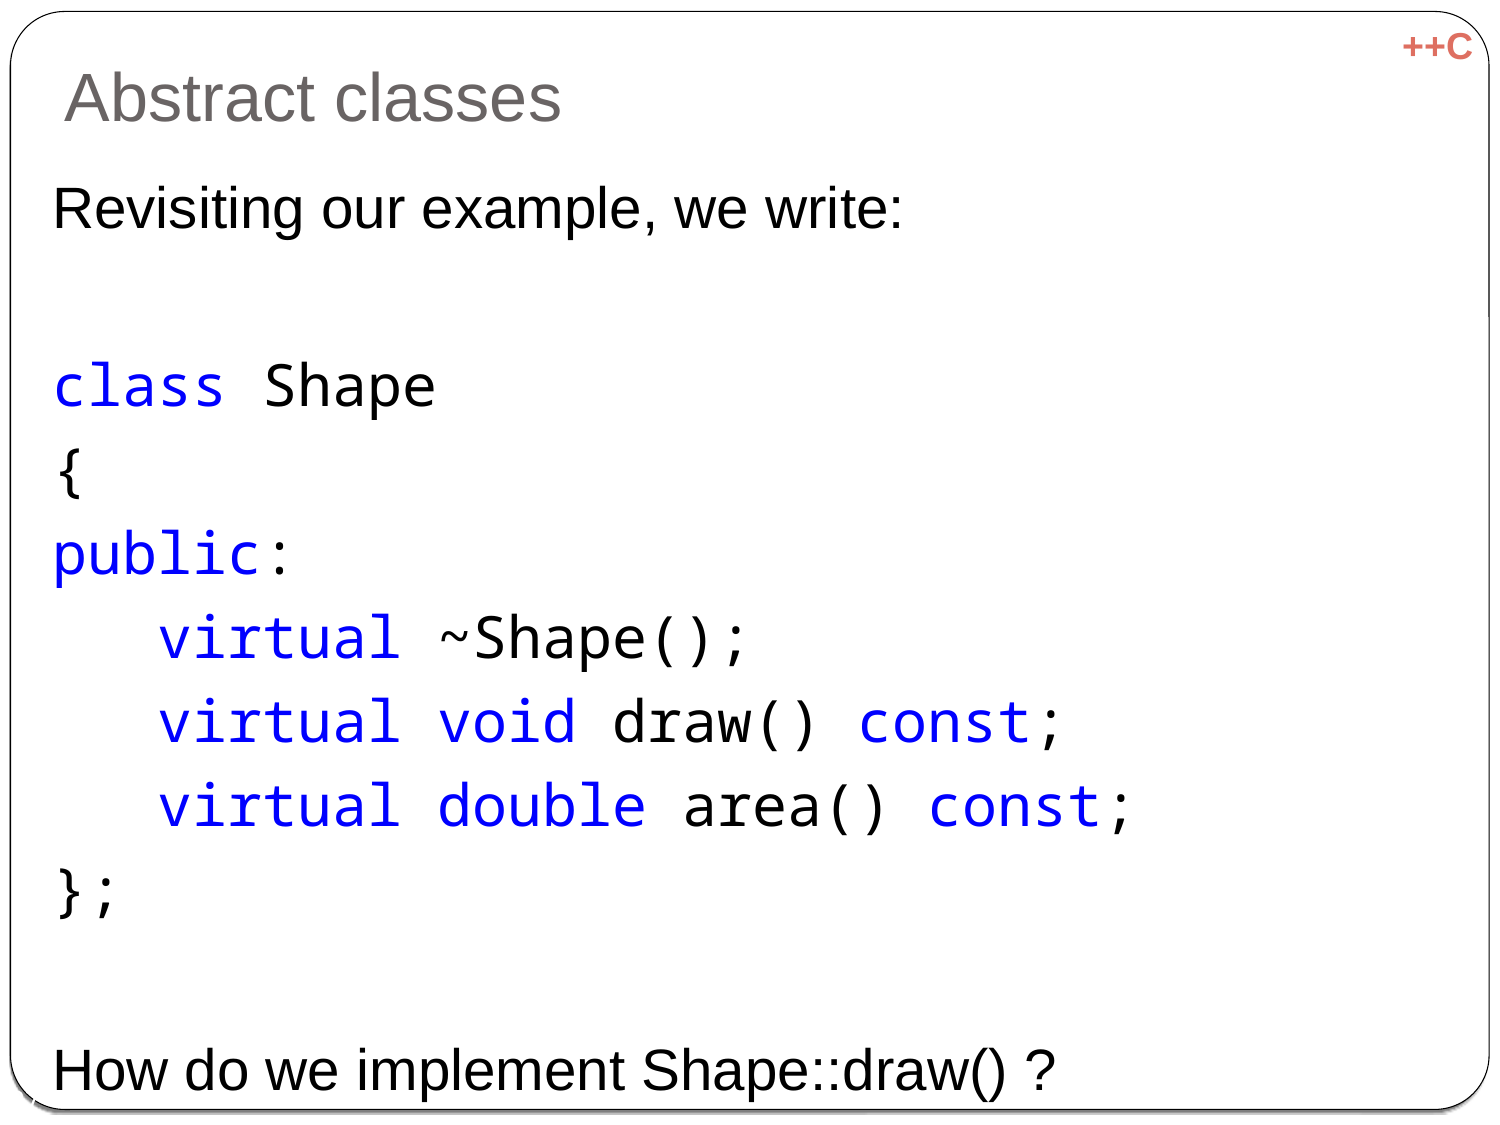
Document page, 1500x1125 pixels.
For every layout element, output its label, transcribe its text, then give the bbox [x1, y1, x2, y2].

list Revisiting our example, we write: class Shape { public: virtual ~Shape(); virtual void draw() const; virtual double area() const; }; How do we implement Shape::draw() ? [37, 162, 1463, 1088]
slide_number <number> [0, 1074, 50, 1125]
title Abstract classes [50, 45, 1450, 150]
